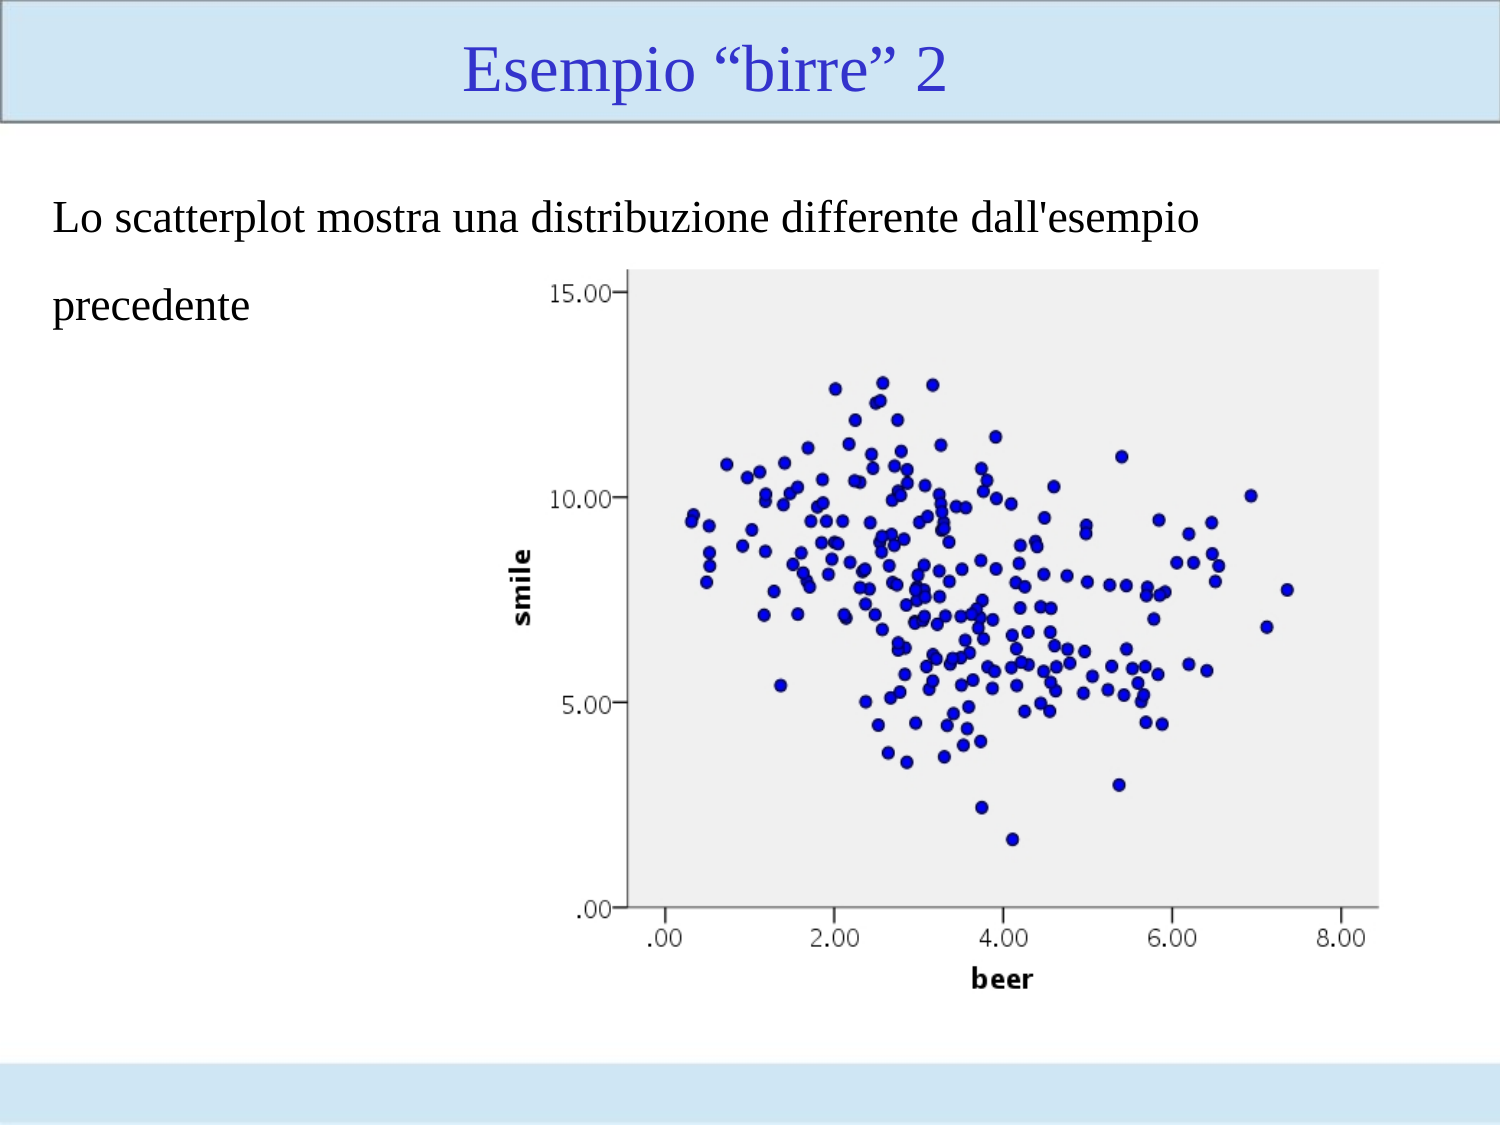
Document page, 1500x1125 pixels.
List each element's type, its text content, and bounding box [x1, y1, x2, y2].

picture [0, 0, 1500, 1125]
title Esempio “birre” 2 [174, 17, 1238, 113]
text_box Lo scatterplot mostra una distribuzione differente dall'esempio precedente [37, 146, 1426, 338]
